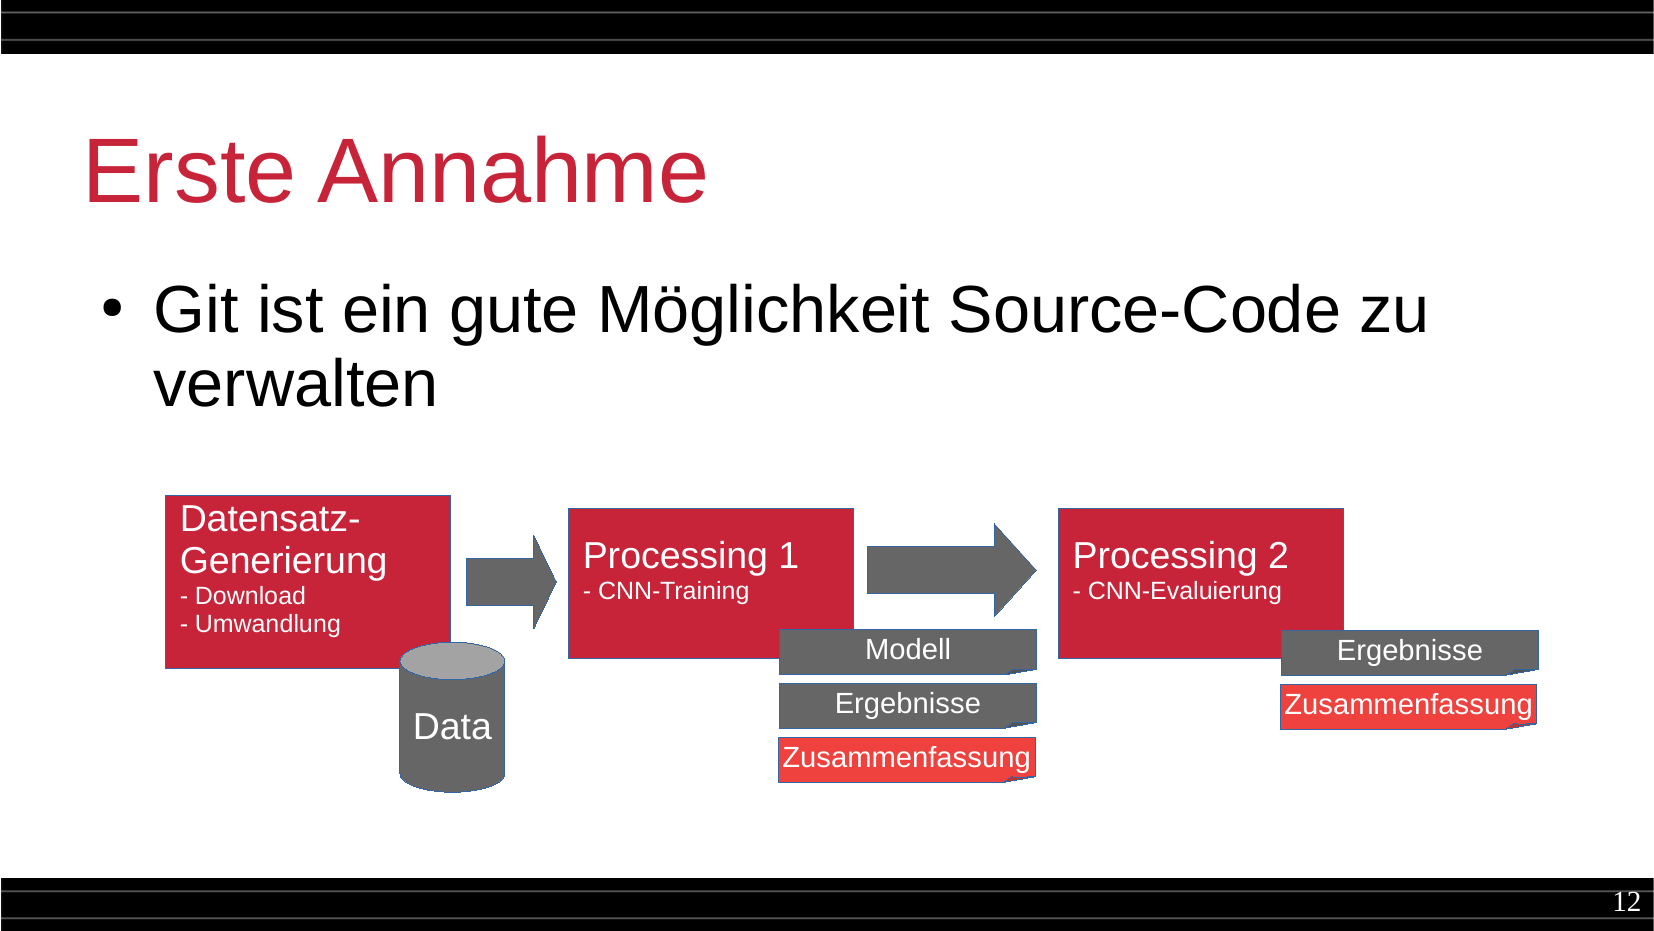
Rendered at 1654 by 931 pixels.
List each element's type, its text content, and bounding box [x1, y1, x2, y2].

text_box [466, 535, 557, 629]
text_box Datensatz- Generierung - Download - Umwandlung [165, 495, 451, 669]
title Erste Annahme [82, 92, 1571, 249]
text_box Ergebnisse [1281, 630, 1539, 676]
text_box Zusammenfassung [1280, 684, 1537, 730]
text_box Modell [779, 629, 1037, 675]
list Git ist ein gute Möglichkeit Source-Code zu verwalten [82, 271, 1606, 851]
text_box Processing 2 - CNN-Evaluierung [1058, 508, 1344, 659]
picture [1, 0, 1654, 54]
picture [1, 878, 1654, 931]
text_box [867, 523, 1037, 617]
text_box Ergebnisse [779, 683, 1037, 729]
text_box Processing 1 - CNN-Training [568, 508, 854, 659]
text_box Data [399, 662, 505, 793]
text_box Zusammenfassung [778, 737, 1036, 783]
